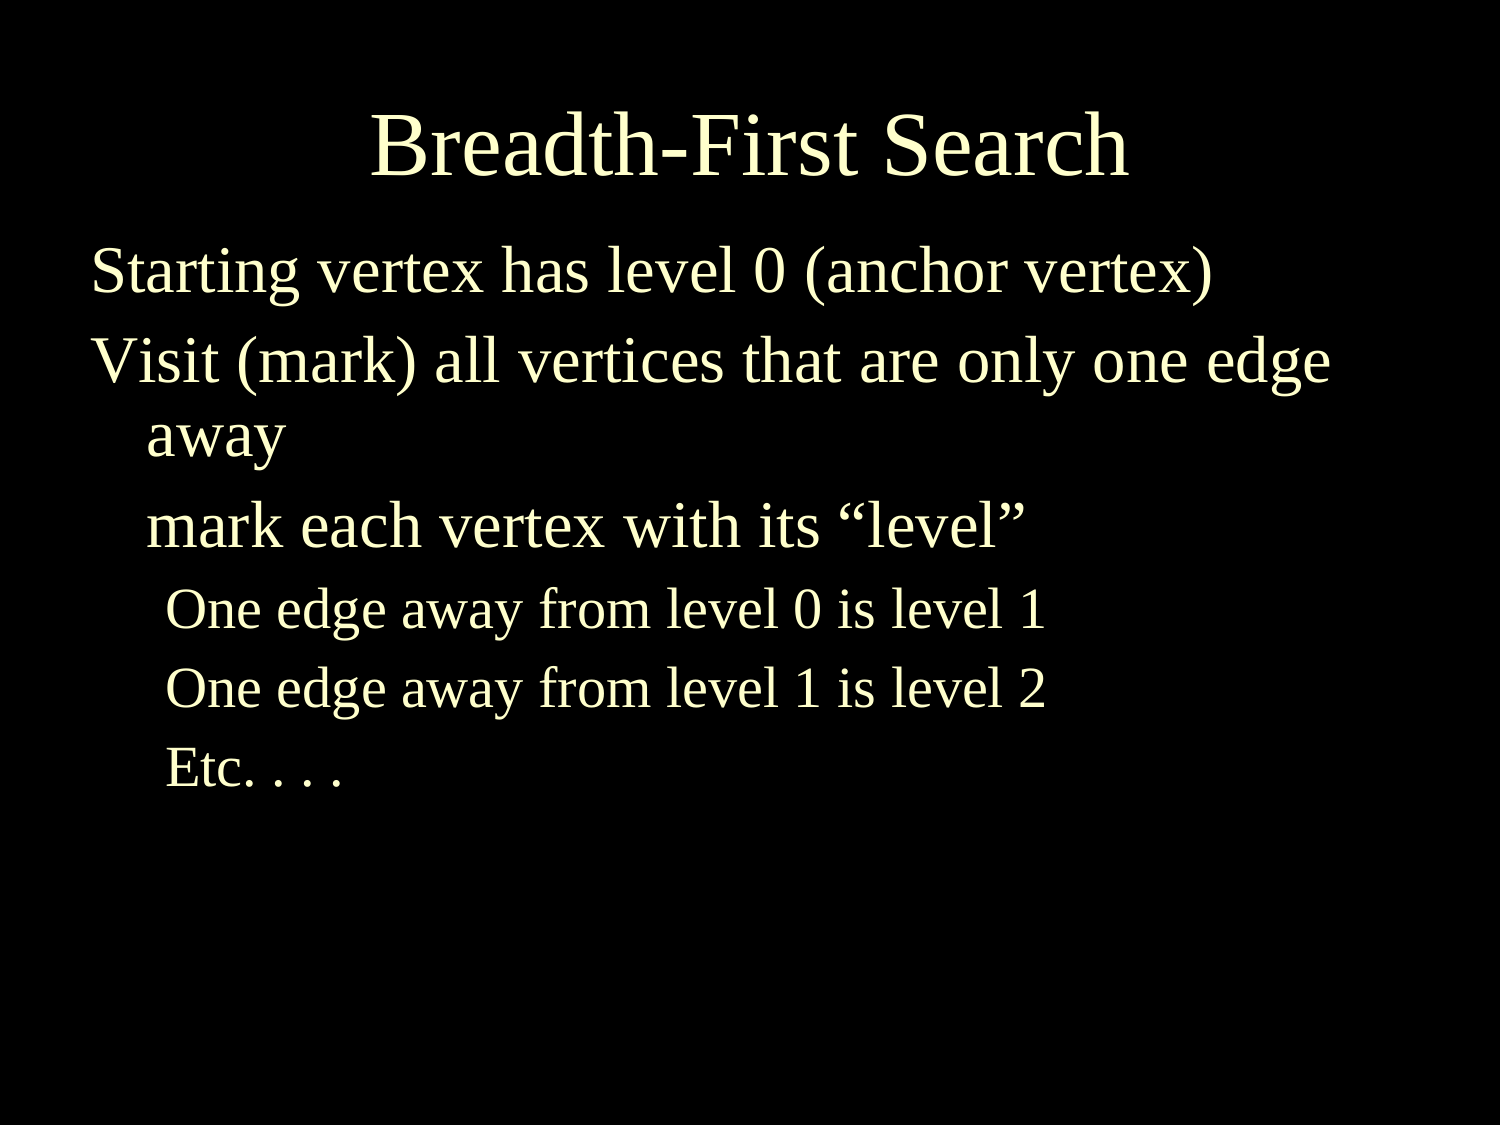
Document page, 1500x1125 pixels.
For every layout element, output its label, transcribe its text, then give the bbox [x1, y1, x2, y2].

list Starting vertex has level 0 (anchor vertex) Visit (mark) all vertices that are only one edge away mark each vertex with its “level” One edge away from level 0 is level 1 One edge away from level 1 is level 2 Etc. . . . [75, 224, 1482, 1026]
title Breadth-First Search [22, 50, 1480, 240]
